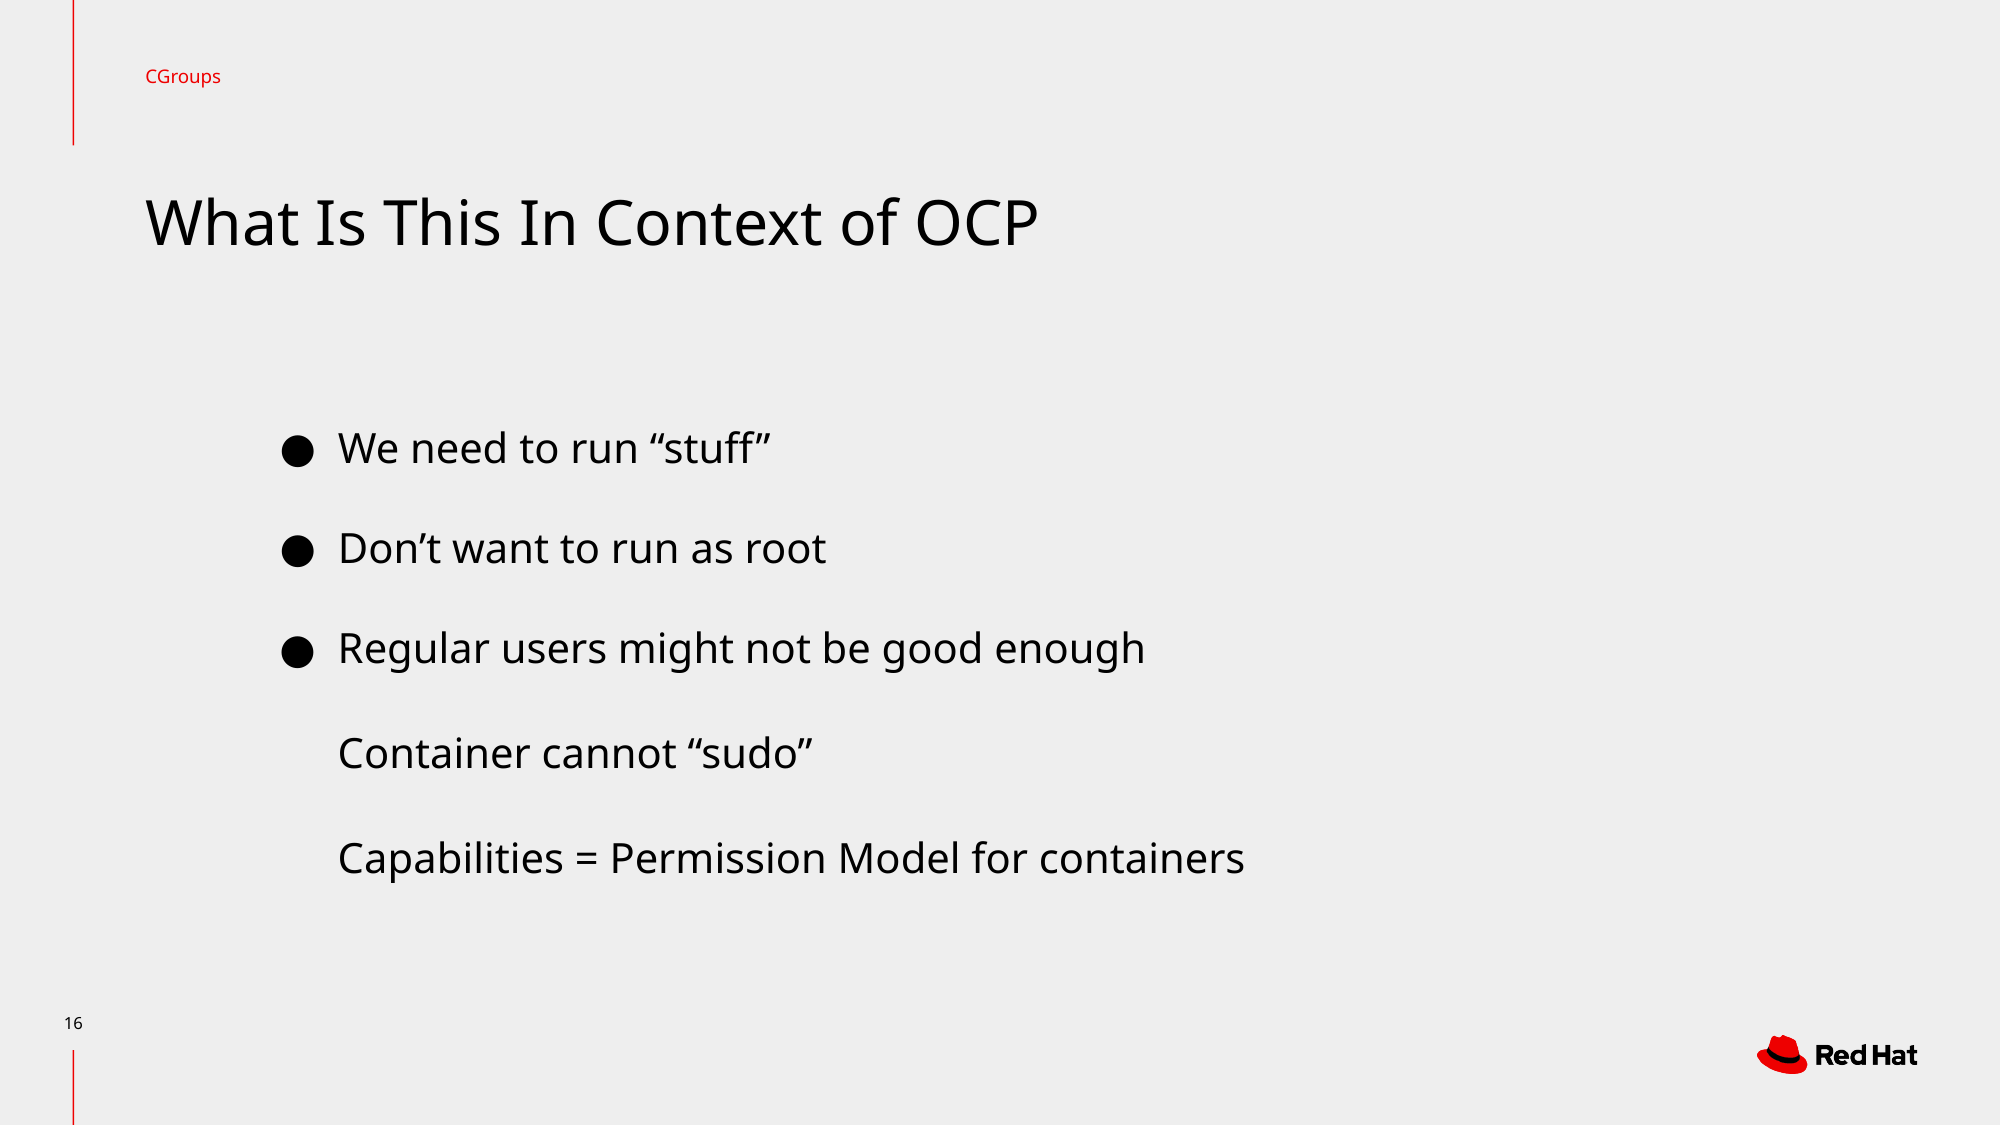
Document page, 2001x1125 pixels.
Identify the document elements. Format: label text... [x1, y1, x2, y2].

subtitle CGroups [73, 9, 919, 143]
title Don’t want to run as root [262, 466, 1832, 543]
title Regular users might not be good enough Container cannot “sudo” Capabilities = Permission Model for containers [262, 567, 1832, 962]
slide_number <number> [13, 1012, 134, 1036]
picture [1757, 1035, 1918, 1074]
title What Is This In Context of OCP [73, 156, 1713, 269]
title We need to run “stuff” [262, 366, 1832, 443]
